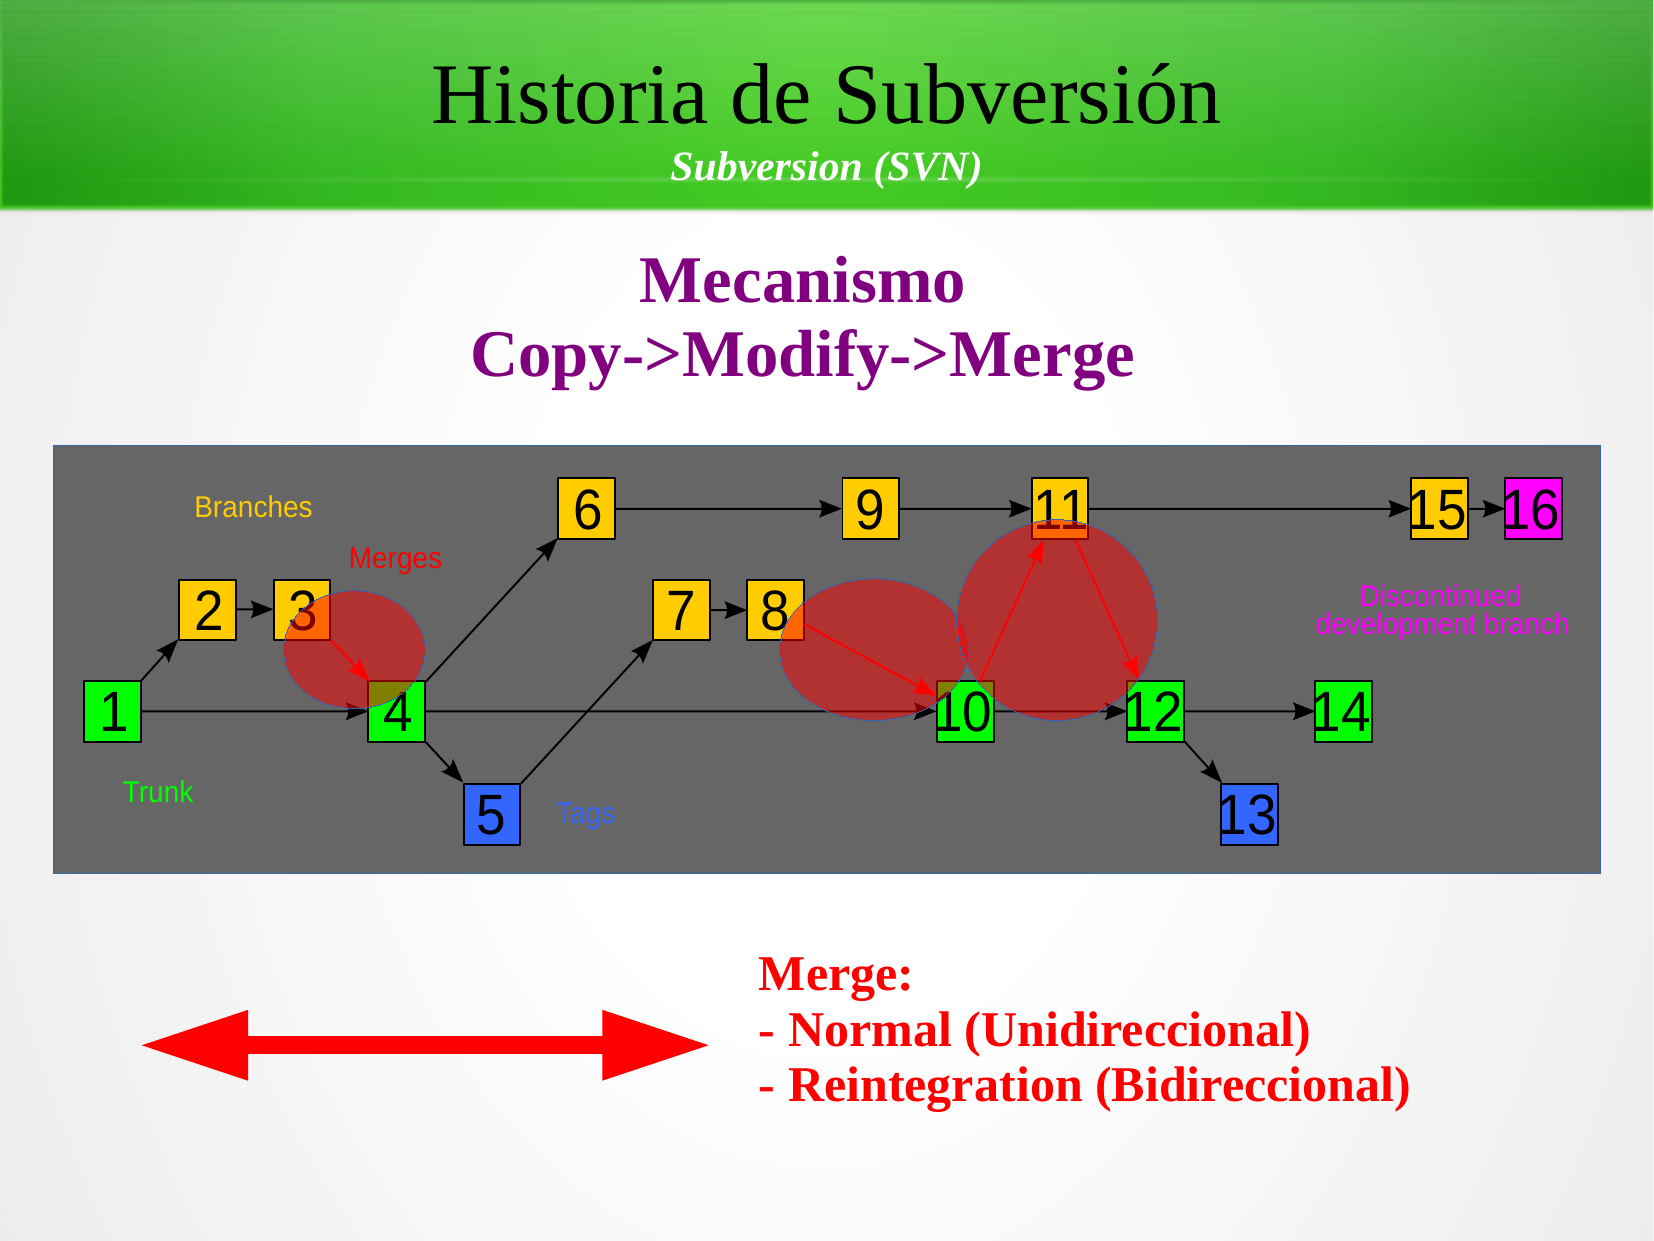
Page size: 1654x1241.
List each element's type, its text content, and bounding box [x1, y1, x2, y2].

picture [0, 0, 1654, 1241]
text_box [779, 519, 1158, 721]
text_box Mecanismo Copy->Modify->Merge [295, 220, 1276, 414]
title Historia de Subversión Subversion (SVN) [82, 46, 1571, 190]
text_box [283, 590, 426, 709]
text_box Merge: - Normal (Unidireccional) - Reintegration (Bidireccional) [744, 938, 1427, 1122]
